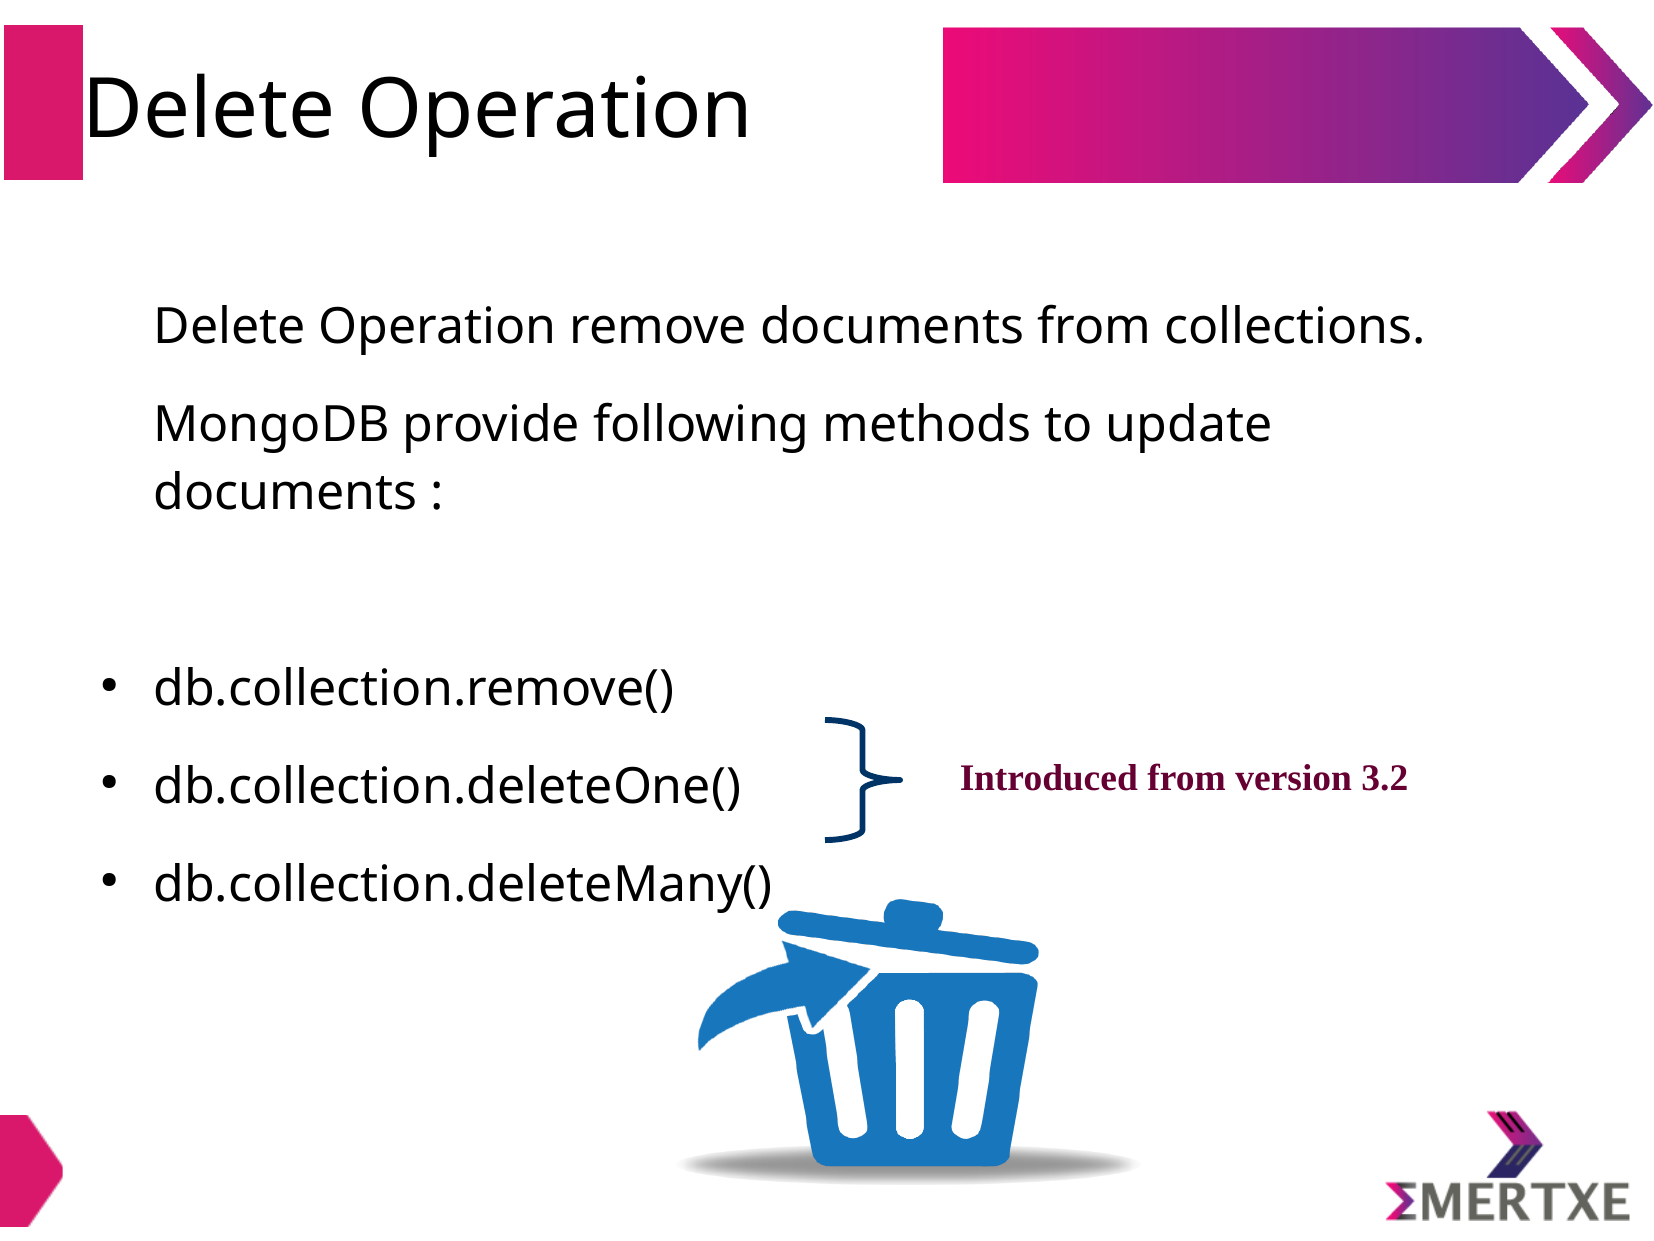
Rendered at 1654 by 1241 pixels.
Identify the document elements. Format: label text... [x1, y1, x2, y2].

picture [675, 899, 1141, 1186]
picture [1385, 1107, 1631, 1221]
title Delete Operation [82, 2, 1571, 210]
picture [1571, 27, 1653, 183]
list Delete Operation remove documents from collections. MongoDB provide following methods to update documents : db.collection.remove() db.collection.deleteOne() db.collection.deleteMany() [82, 290, 1571, 1010]
text_box Introduced from version 3.2 [945, 750, 1446, 807]
